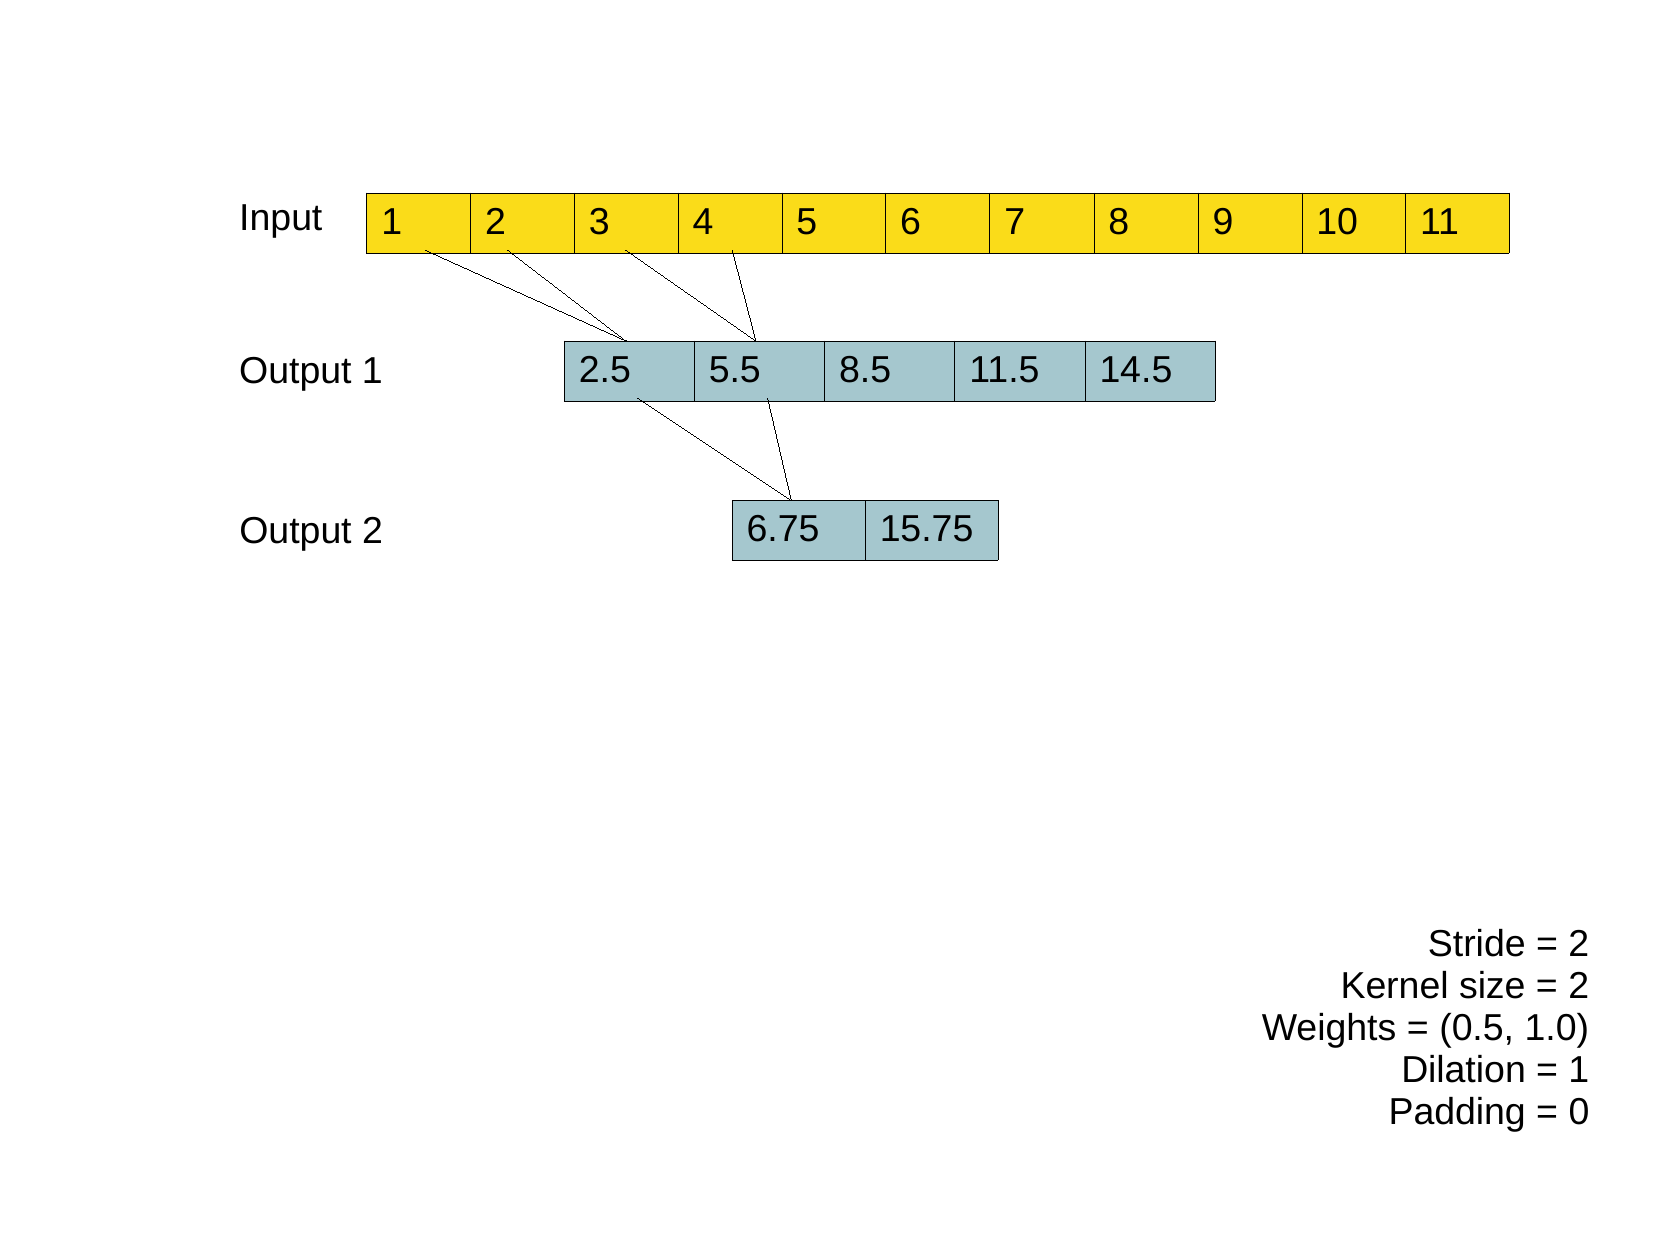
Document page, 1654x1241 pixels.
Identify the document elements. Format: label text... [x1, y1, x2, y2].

table_header 8.5 [825, 342, 954, 401]
table_header 4 [679, 194, 782, 253]
table_header 6 [886, 194, 989, 253]
text_box Output 2 [224, 501, 402, 559]
table_header 15.75 [866, 501, 998, 560]
table_header 6.75 [733, 501, 865, 560]
table_header 5 [783, 194, 885, 253]
table_header 3 [575, 194, 678, 253]
table_header 2 [471, 194, 574, 253]
table_header 11 [1406, 194, 1509, 253]
table_header 9 [1199, 194, 1302, 253]
table_header 5.5 [695, 342, 824, 401]
table_header 10 [1303, 194, 1405, 253]
table_header 8 [1095, 194, 1198, 253]
table_header 2.5 [565, 342, 694, 401]
table_header 14.5 [1086, 342, 1215, 401]
table_header 11.5 [955, 342, 1085, 401]
text_box Stride = 2 Kernel size = 2 Weights = (0.5, 1.0) Dilation = 1 Padding = 0 [1247, 915, 1606, 1141]
text_box Output 1 [224, 342, 402, 400]
text_box Input [224, 188, 378, 288]
table_header 1 [378, 194, 470, 253]
table_header 7 [990, 194, 1094, 253]
